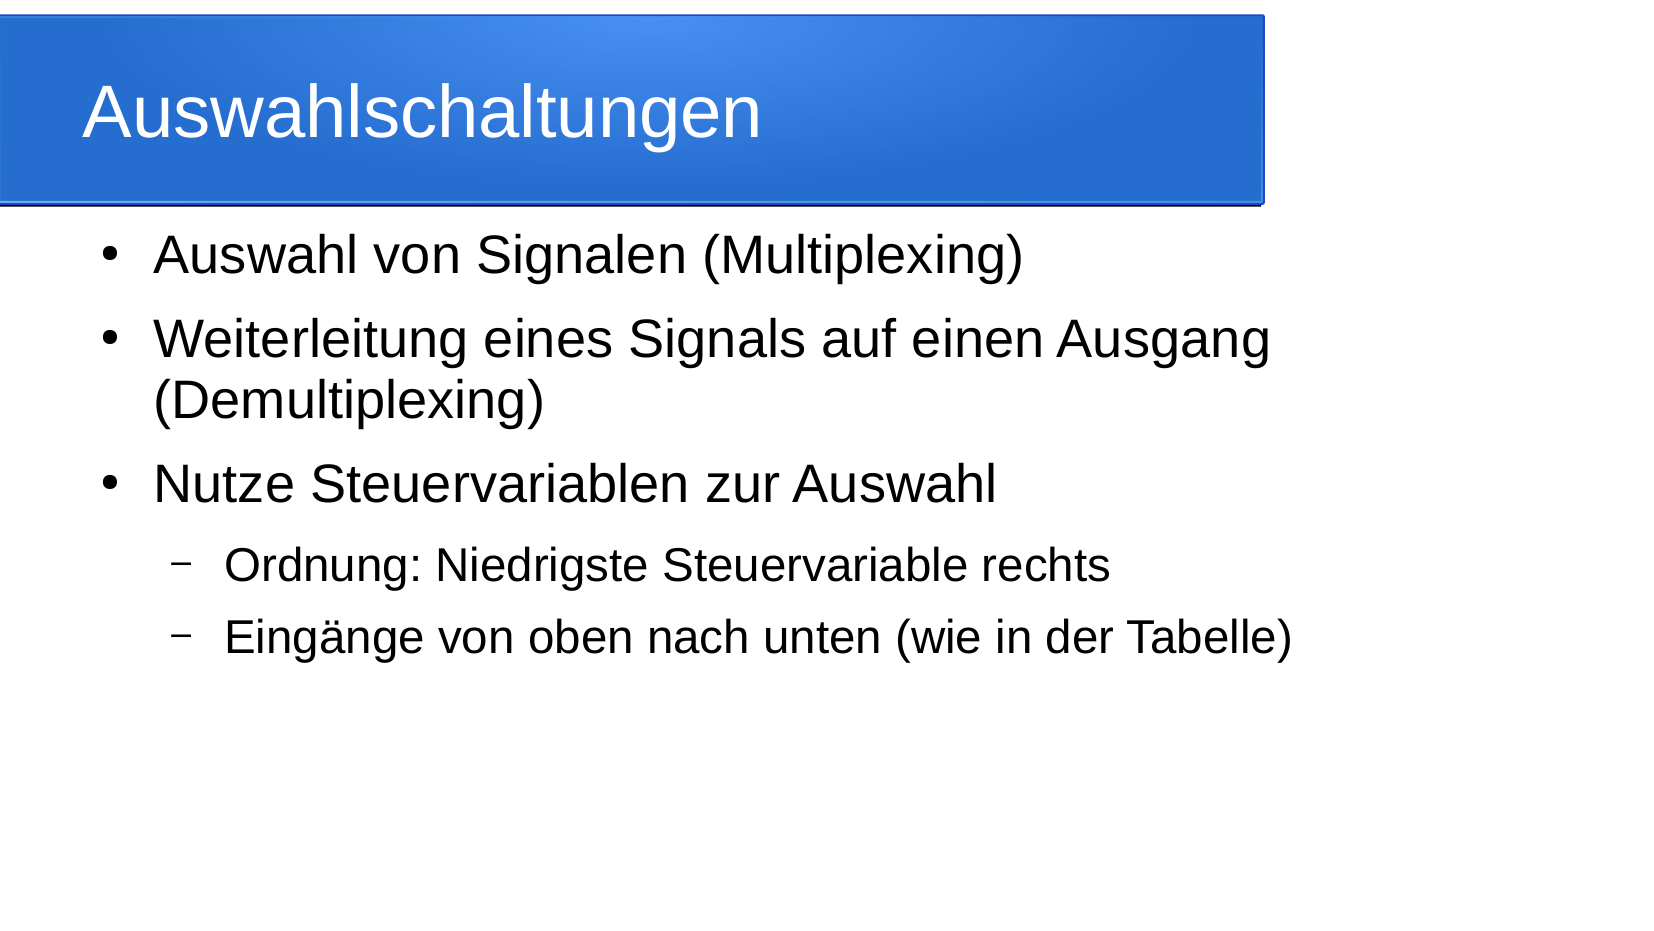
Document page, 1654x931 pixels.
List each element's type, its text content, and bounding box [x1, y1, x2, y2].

list Auswahl von Signalen (Multiplexing) Weiterleitung eines Signals auf einen Ausgang (Demultiplexing) Nutze Steuervariablen zur Auswahl Ordnung: Niedrigste Steuervariable rechts Eingänge von oben nach unten (wie in der Tabelle) [82, 224, 1571, 764]
title Auswahlschaltungen [82, 35, 1235, 189]
